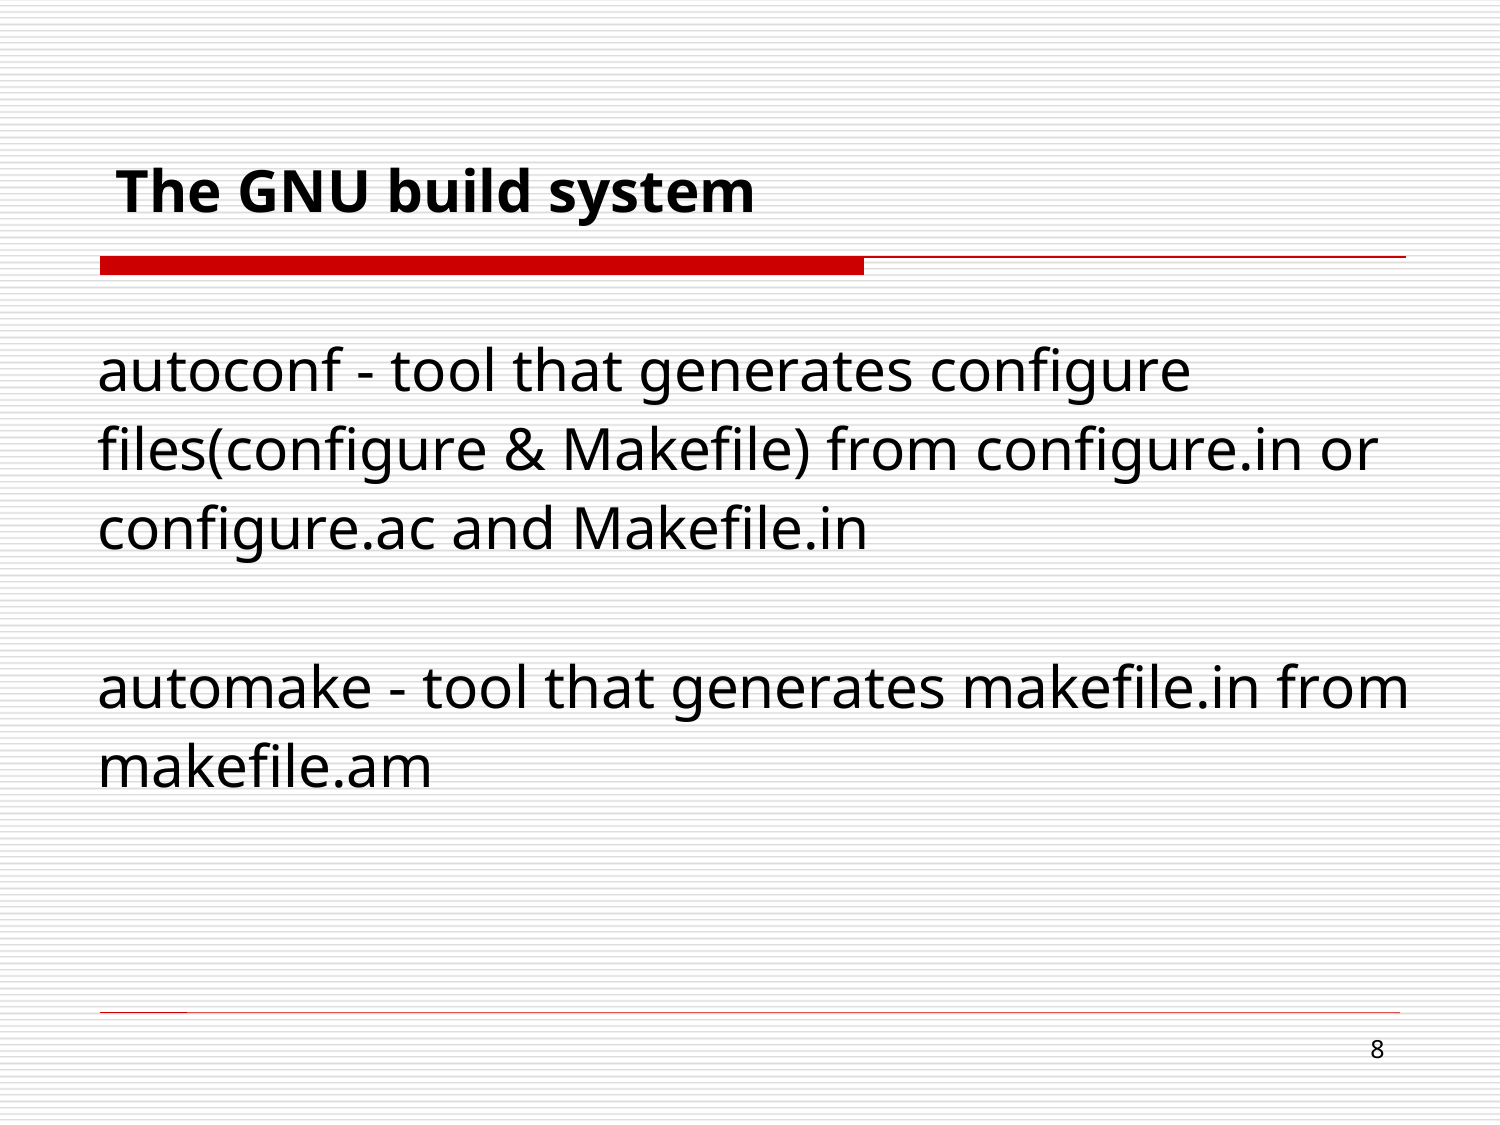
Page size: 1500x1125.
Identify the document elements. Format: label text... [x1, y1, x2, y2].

picture [0, 0, 1500, 1125]
title The GNU build system [100, 94, 1376, 238]
text_box autoconf - tool that generates configure files(configure & Makefile) from configure.in or configure.ac and Makefile.in automake - tool that generates makefile.in from makefile.am [82, 379, 1495, 892]
